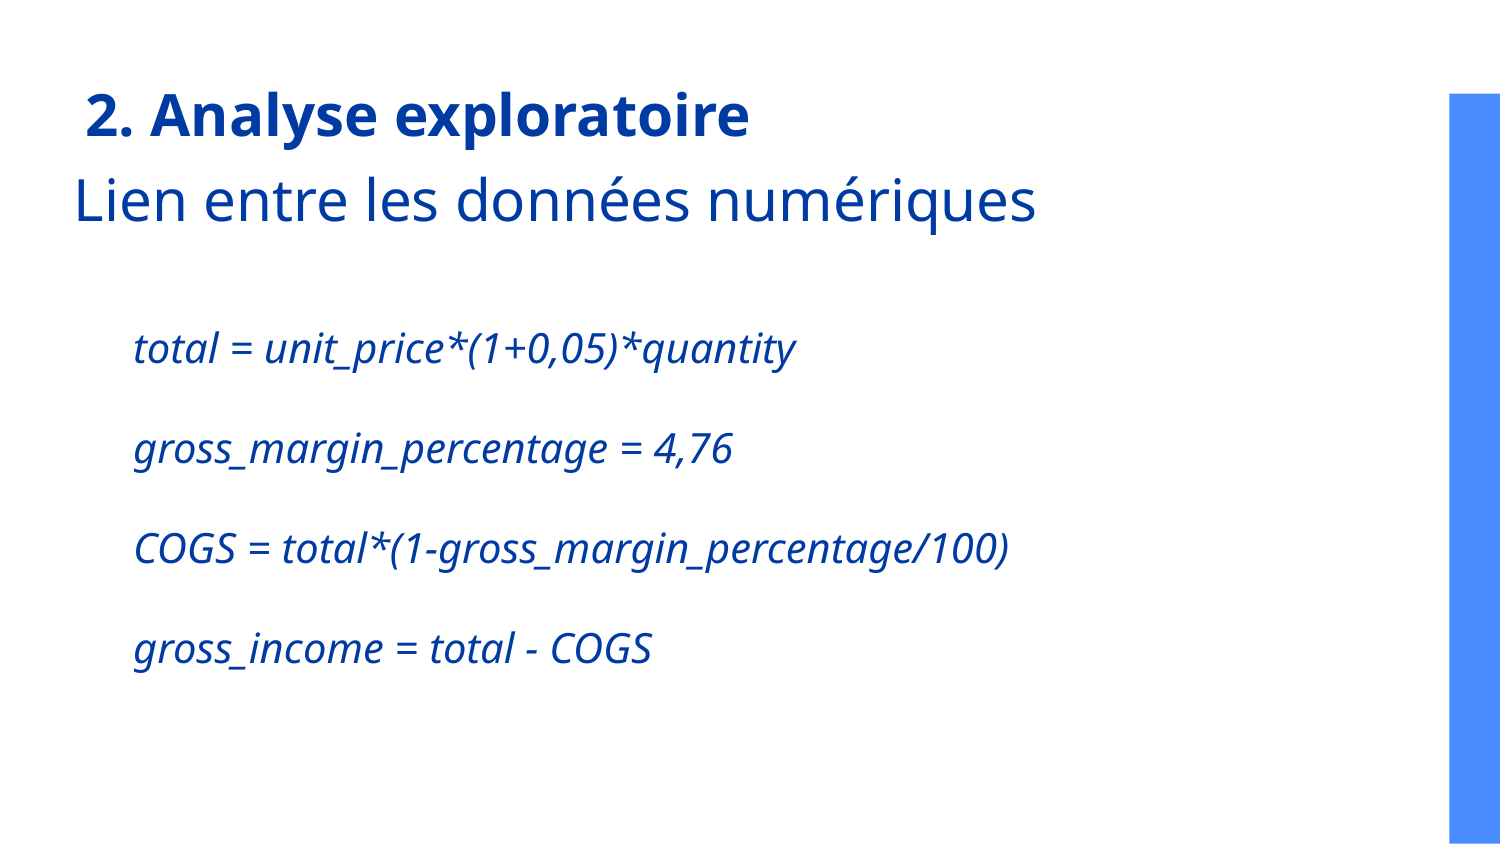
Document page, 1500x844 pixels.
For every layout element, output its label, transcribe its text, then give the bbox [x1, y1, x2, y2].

title total = unit_price*(1+0,05)*quantity gross_margin_percentage = 4,76 COGS = total*(1-gross_margin_percentage/100) gross_income = total - COGS [59, 206, 1418, 739]
title Lien entre les données numériques [59, 147, 1418, 206]
title 2. Analyse exploratoire [70, 62, 1394, 147]
